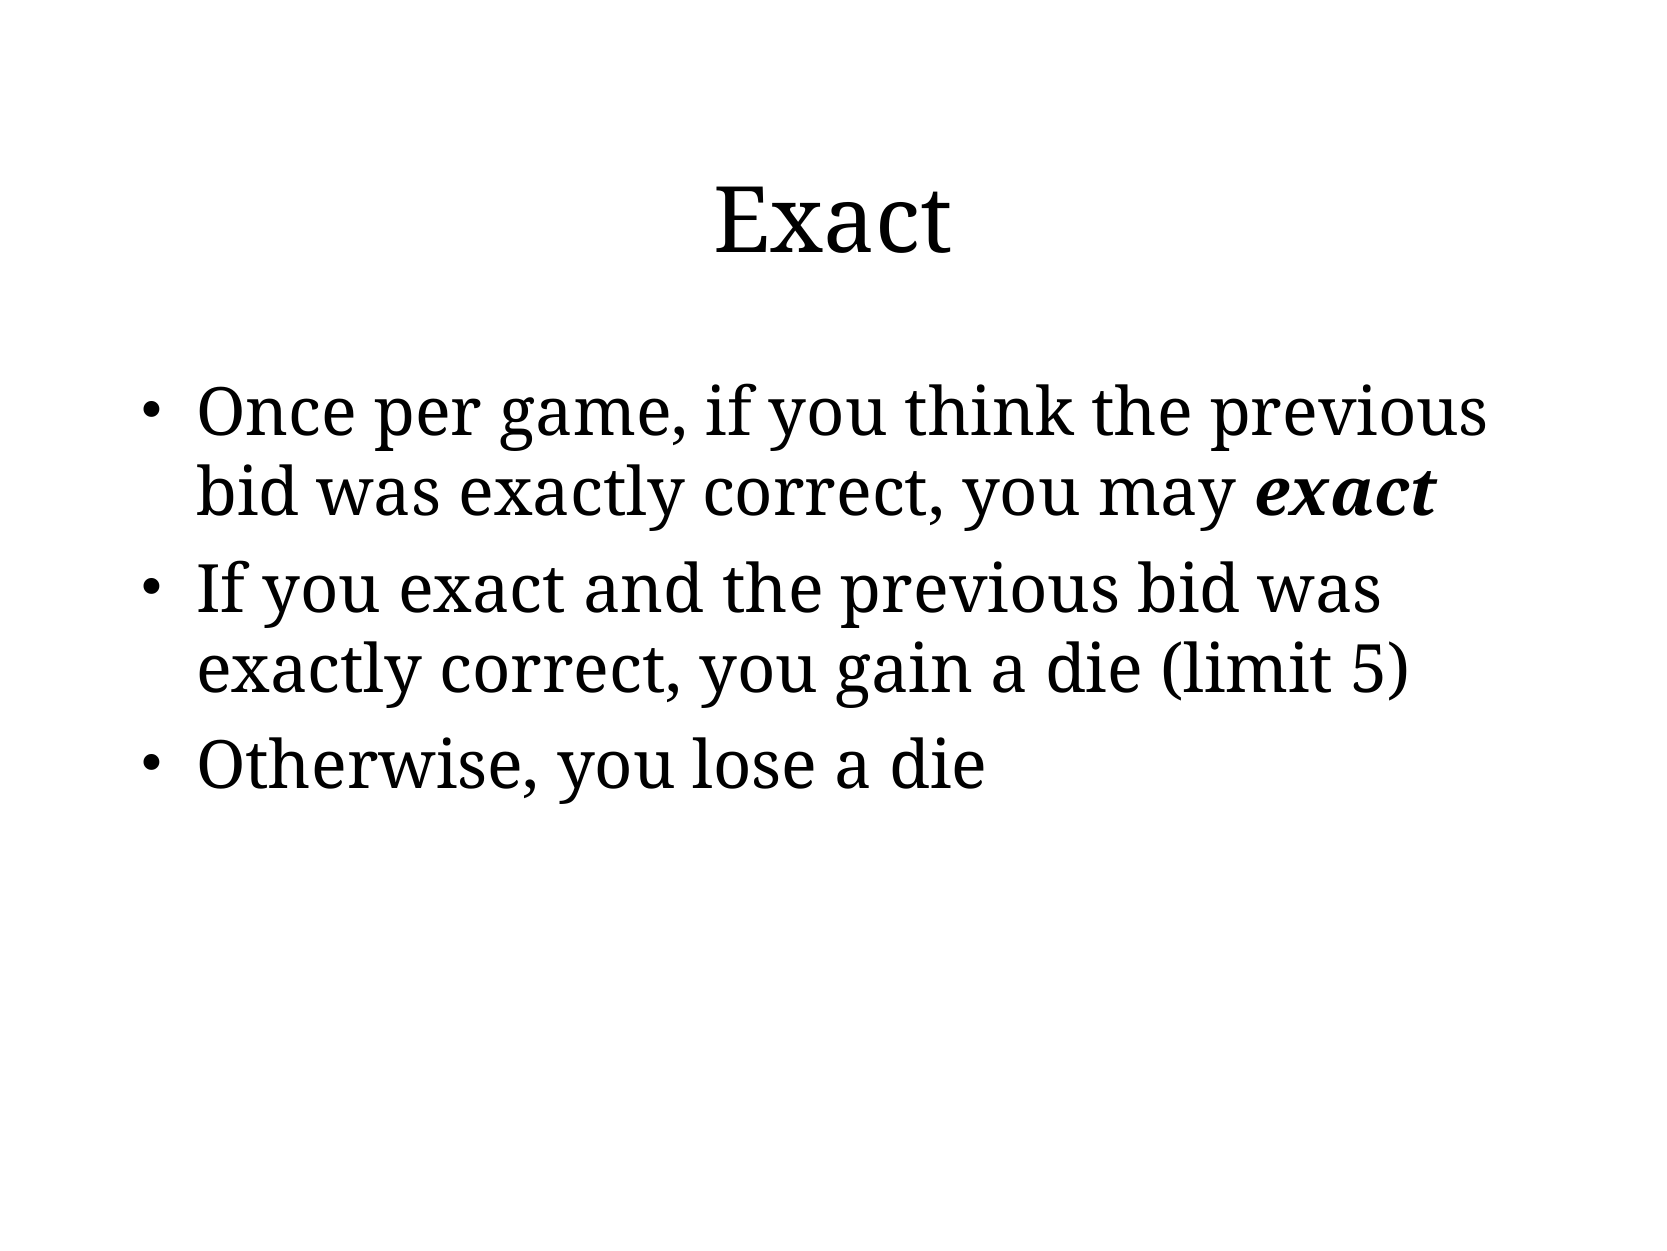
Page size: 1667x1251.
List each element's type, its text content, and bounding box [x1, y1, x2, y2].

list Once per game, if you think the previous bid was exactly correct, you may exact If you exact and the previous bid was exactly correct, you gain a die (limit 5) Otherwise, you lose a die [124, 360, 1542, 1187]
title Exact [124, 110, 1542, 320]
